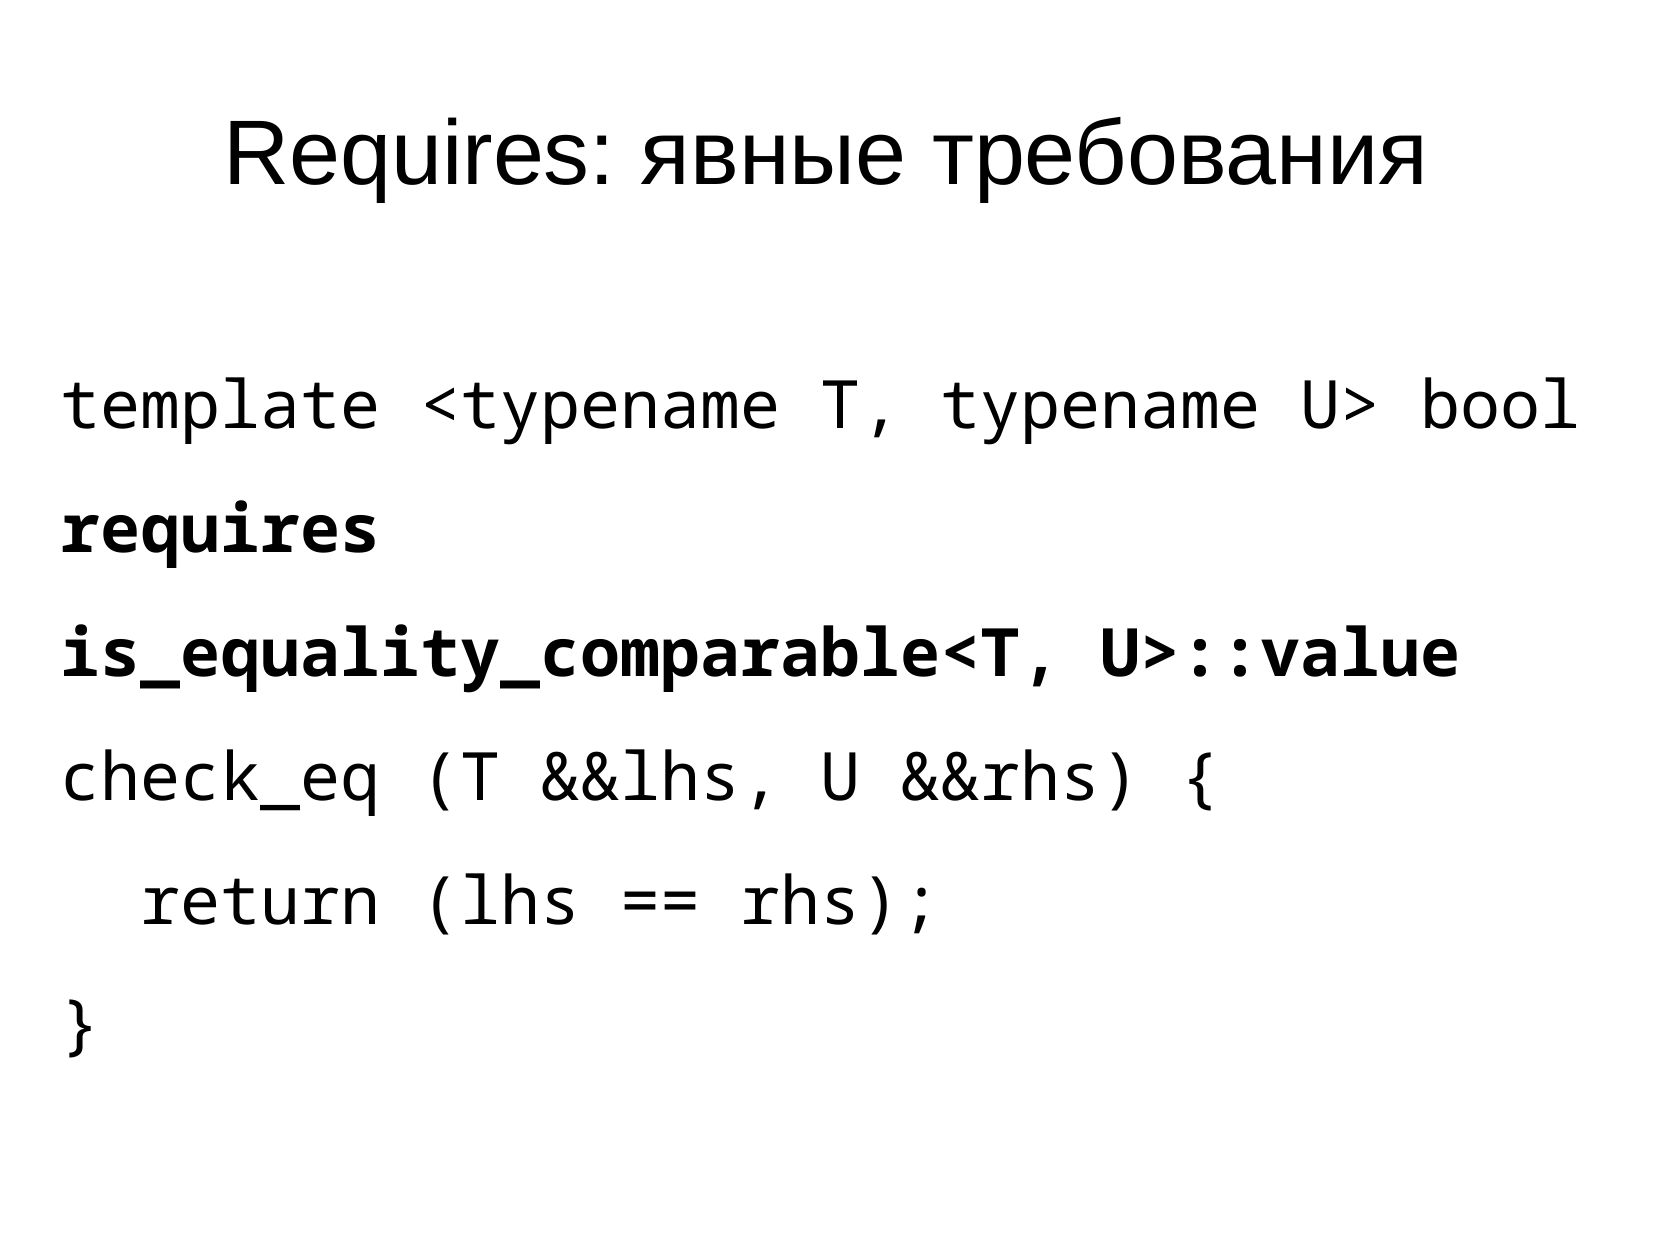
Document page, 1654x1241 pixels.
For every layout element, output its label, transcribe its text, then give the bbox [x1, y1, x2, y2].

title Requires: явные требования [82, 49, 1571, 257]
subtitle template <typename T, typename U> bool requires is_equality_comparable<T, U>::value check_eq (T &&lhs, U &&rhs) { return (lhs == rhs); } [60, 345, 1591, 1081]
